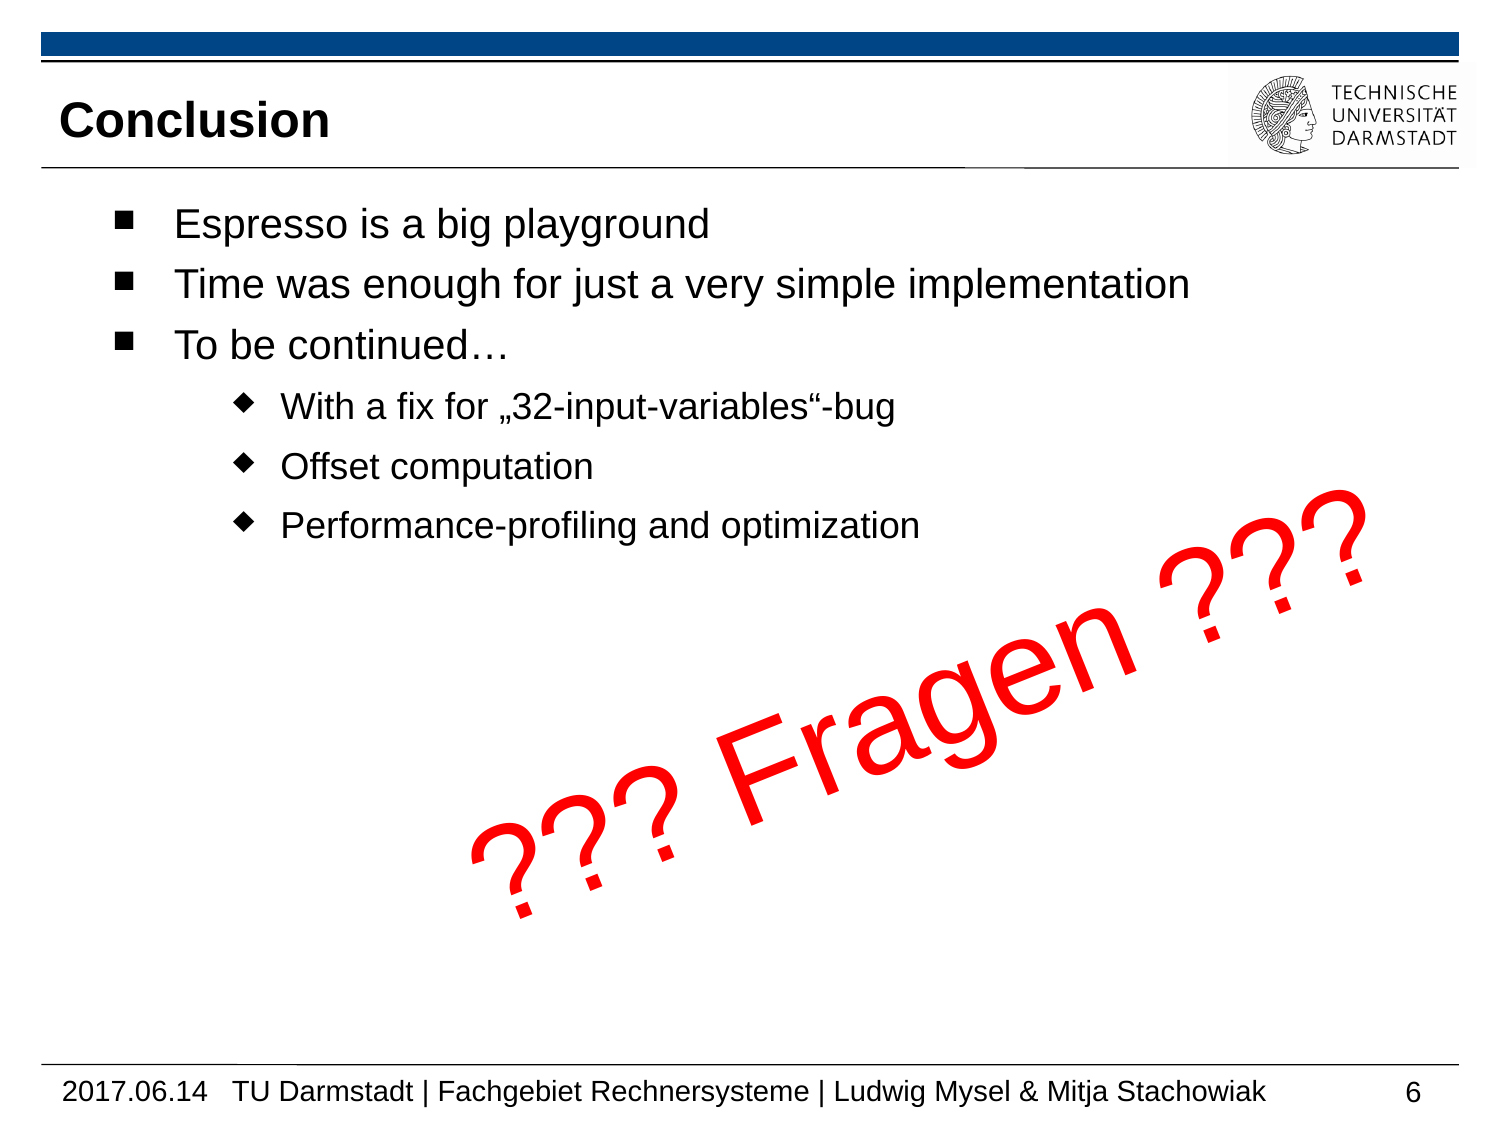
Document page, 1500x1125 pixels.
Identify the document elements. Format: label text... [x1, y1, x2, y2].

list Espresso is a big playground Time was enough for just a very simple implementation To be continued… With a fix for „32-input-variables“-bug Offset computation Performance-profiling and optimization [41, 189, 1459, 1060]
text_box ??? Fragen ??? [425, 427, 1421, 969]
title Conclusion [58, 80, 1187, 154]
picture [1228, 62, 1477, 168]
